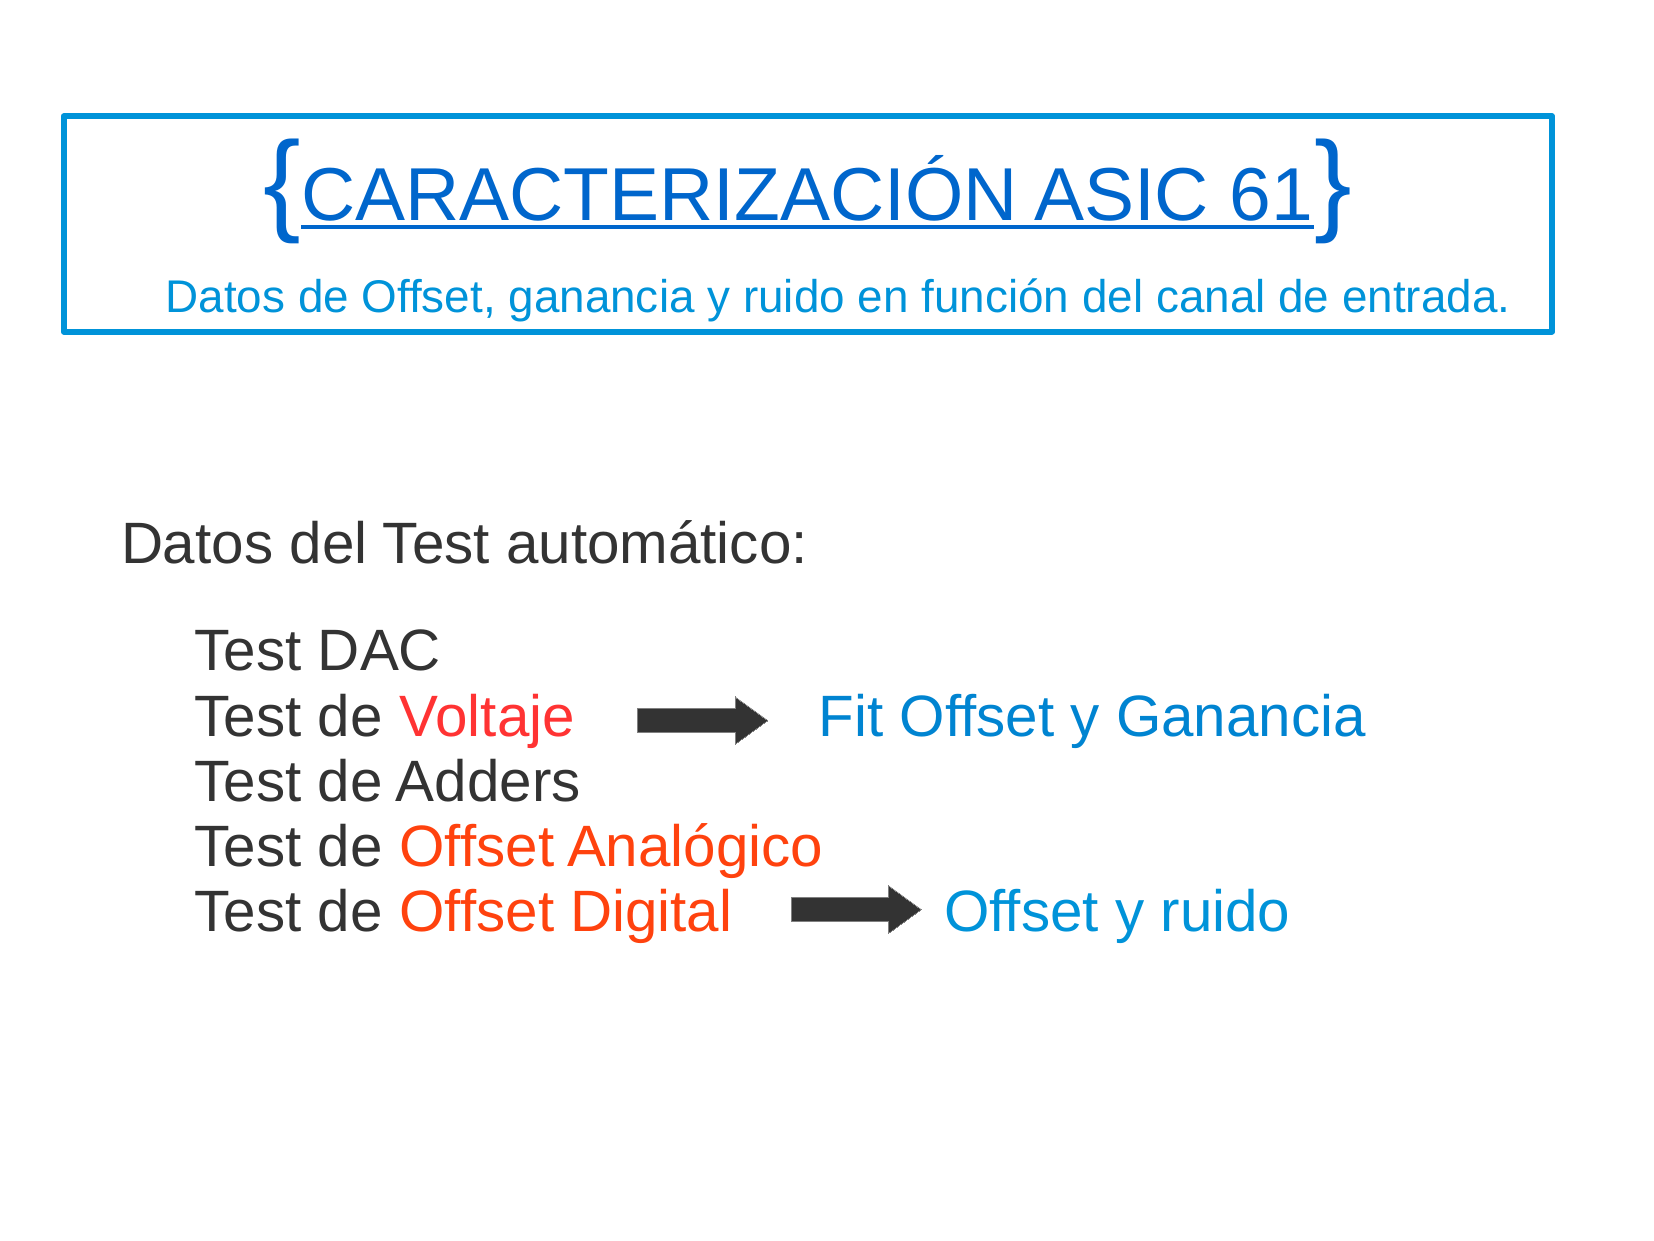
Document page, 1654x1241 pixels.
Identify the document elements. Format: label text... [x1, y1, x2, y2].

text_box Datos del Test automático: Test DAC Test de Voltaje Fit Offset y Ganancia Test de Adders Test de Offset Analógico Test de Offset Digital Offset y ruido [106, 503, 1571, 1016]
text_box [637, 696, 768, 745]
title {CARACTERIZACIÓN ASIC 61} Datos de Offset, ganancia y ruido en función del canal de entrada. [63, 116, 1552, 332]
text_box [791, 885, 922, 934]
